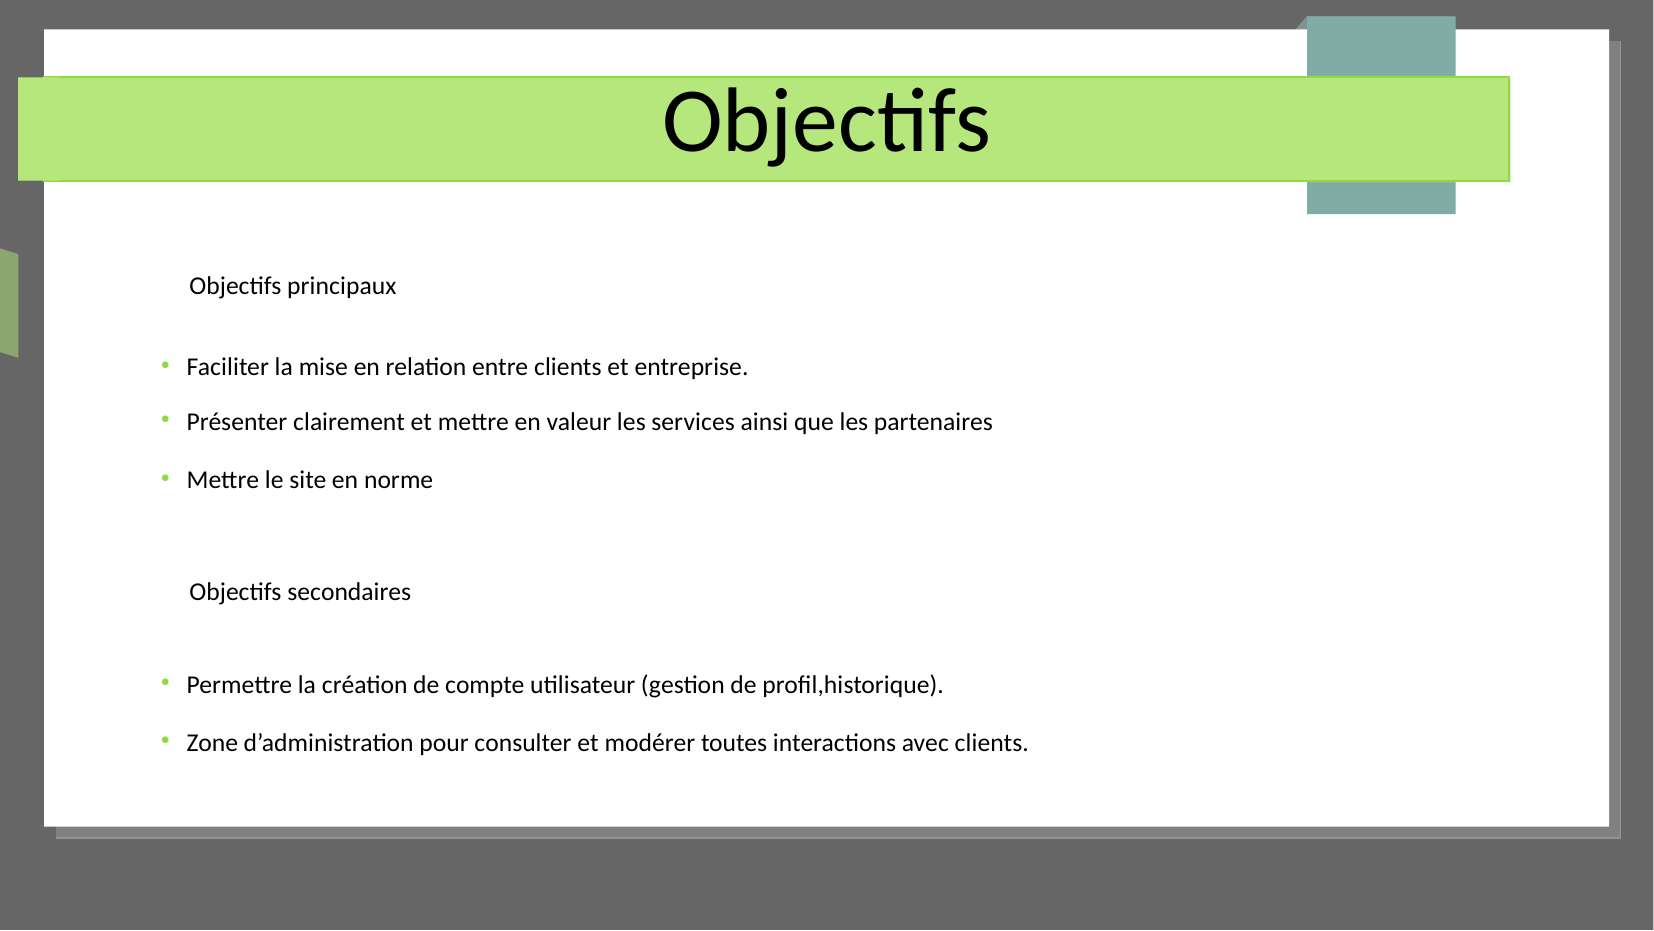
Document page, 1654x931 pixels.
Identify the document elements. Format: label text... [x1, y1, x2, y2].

list Objectifs principaux Faciliter la mise en relation entre clients et entreprise. Présenter clairement et mettre en valeur les services ainsi que les partenaires Mettre le site en norme Objectifs secondaires Permettre la création de compte utilisateur (gestion de profil,historique). Zone d’administration pour consulter et modérer toutes interactions avec clients. [82, 217, 1571, 757]
title Objectifs [82, 37, 1571, 193]
